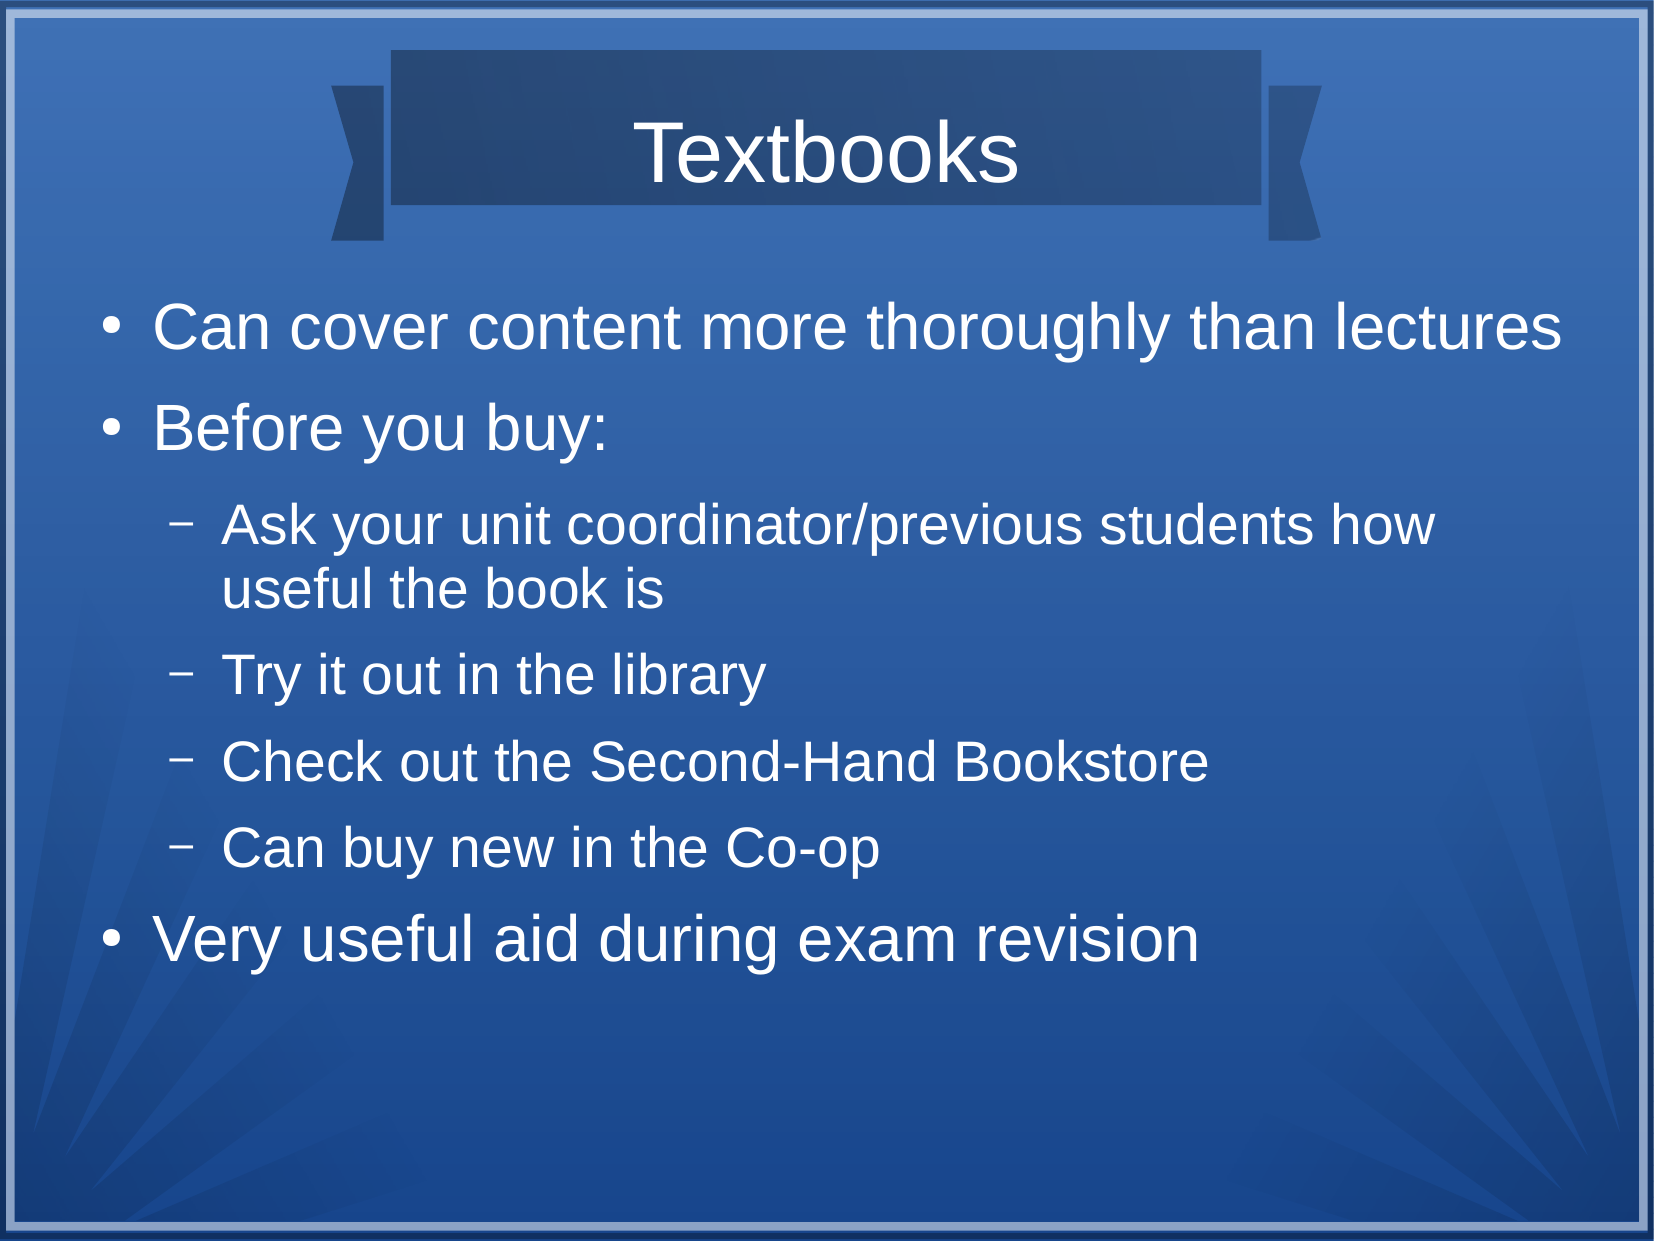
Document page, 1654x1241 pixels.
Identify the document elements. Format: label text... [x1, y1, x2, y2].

list Can cover content more thoroughly than lectures Before you buy: Ask your unit coordinator/previous students how useful the book is Try it out in the library Check out the Second-Hand Bookstore Can buy new in the Co-op Very useful aid during exam revision [82, 290, 1571, 1010]
title Textbooks [82, 49, 1571, 257]
